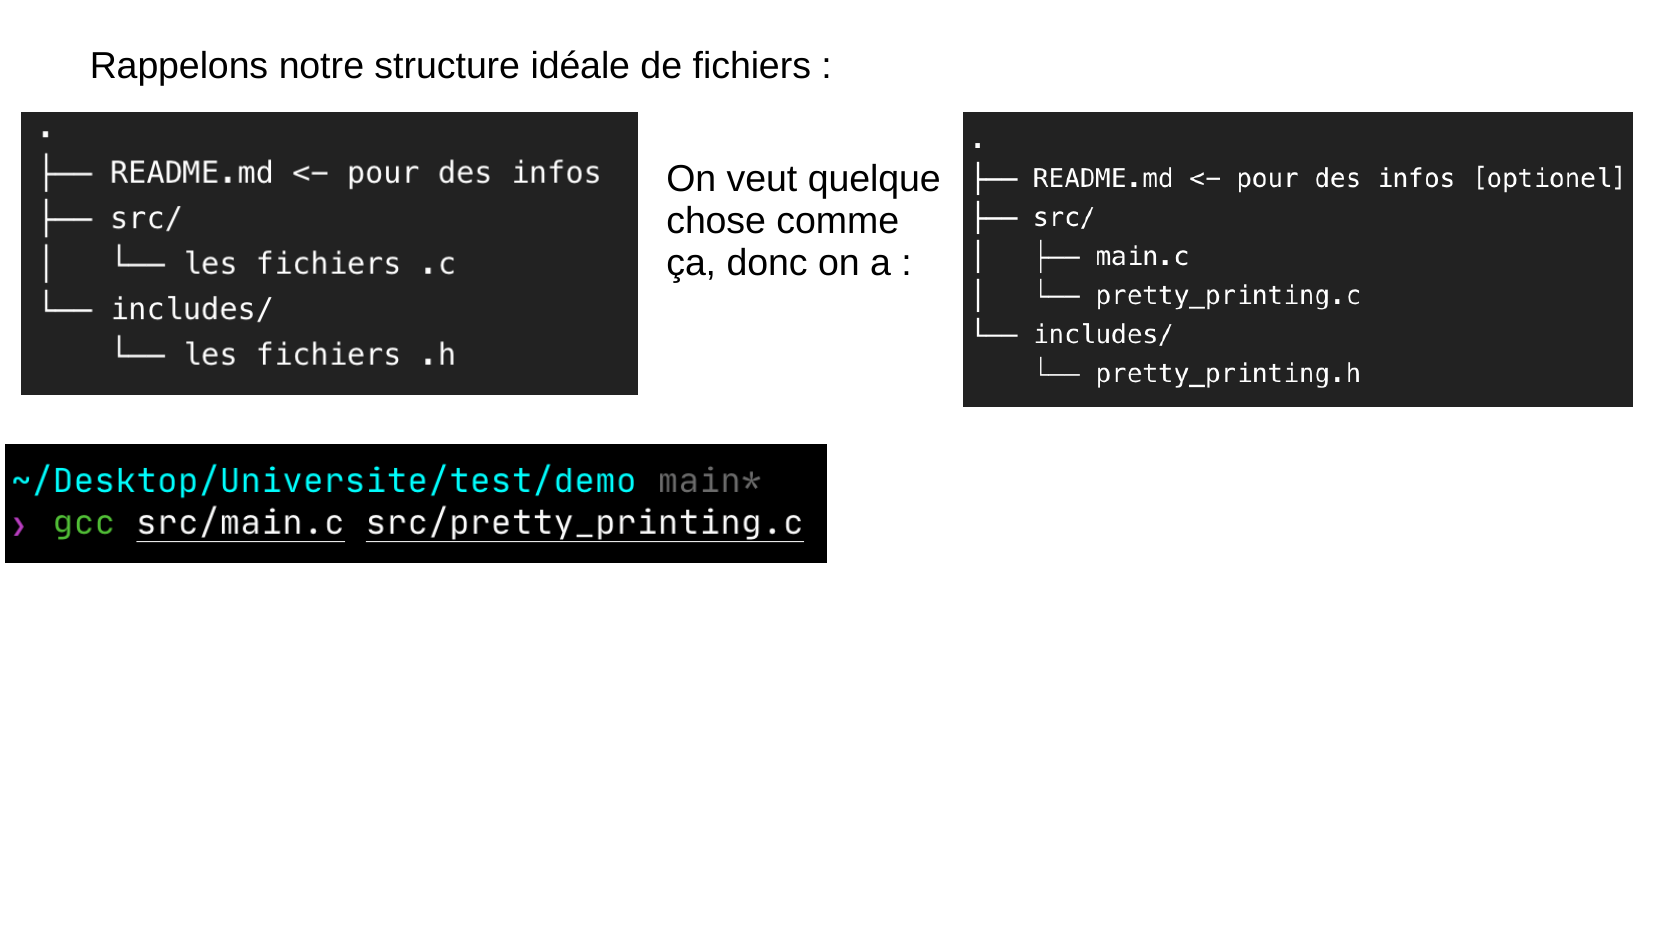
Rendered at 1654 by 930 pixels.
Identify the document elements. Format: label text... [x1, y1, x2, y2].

picture [963, 112, 1633, 407]
text_box Rappelons notre structure idéale de fichiers : [75, 37, 1613, 151]
picture [5, 444, 827, 563]
text_box On veut quelque chose comme ça, donc on a : [651, 150, 961, 376]
picture [21, 112, 638, 395]
